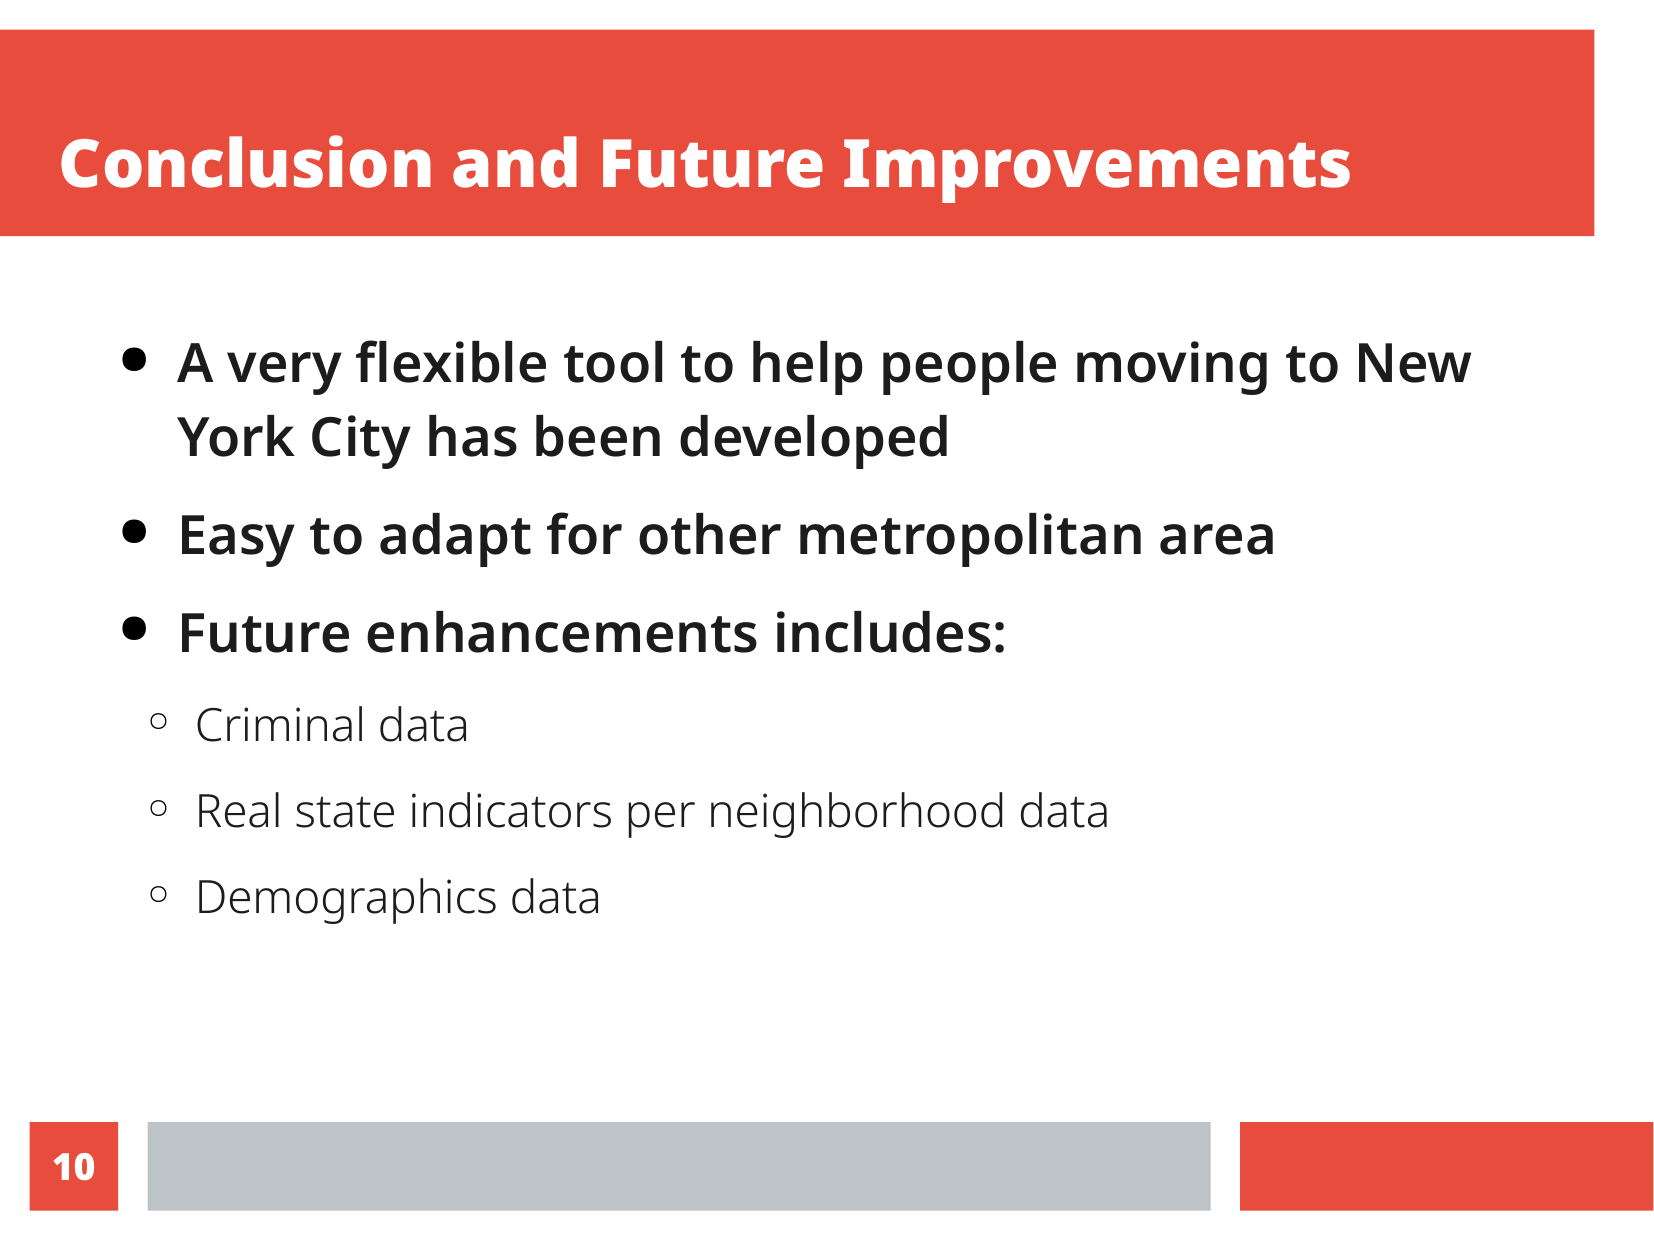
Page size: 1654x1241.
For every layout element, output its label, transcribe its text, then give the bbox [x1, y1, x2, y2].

title Conclusion and Future Improvements [59, 59, 1595, 207]
list A very flexible tool to help people moving to New York City has been developed Easy to adapt for other metropolitan area Future enhancements includes: Criminal data Real state indicators per neighborhood data Demographics data [59, 324, 1565, 1093]
